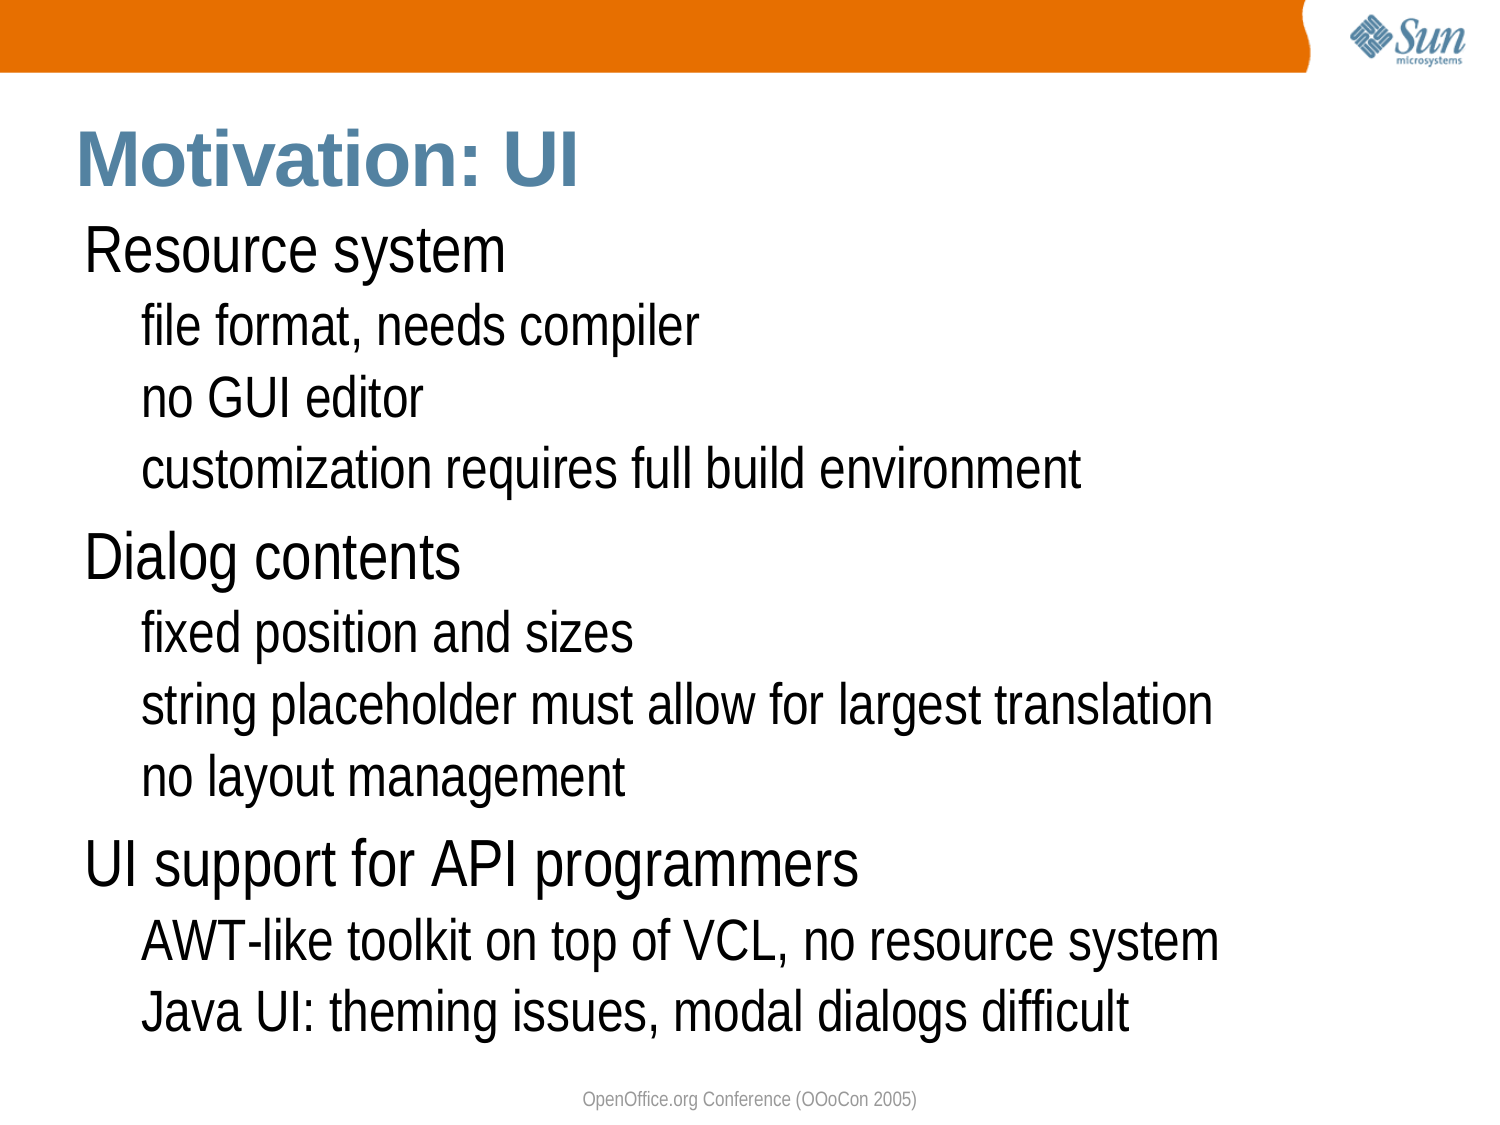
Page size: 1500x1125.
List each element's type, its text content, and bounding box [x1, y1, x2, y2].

picture [0, 0, 1500, 75]
title Motivation: UI [75, 122, 1438, 228]
list Resource system file format, needs compiler no GUI editor customization requires full build environment Dialog contents fixed position and sizes string placeholder must allow for largest translation no layout management UI support for API programmers AWT-like toolkit on top of VCL, no resource system Java UI: theming issues, modal dialogs difficult [64, 219, 1402, 1048]
